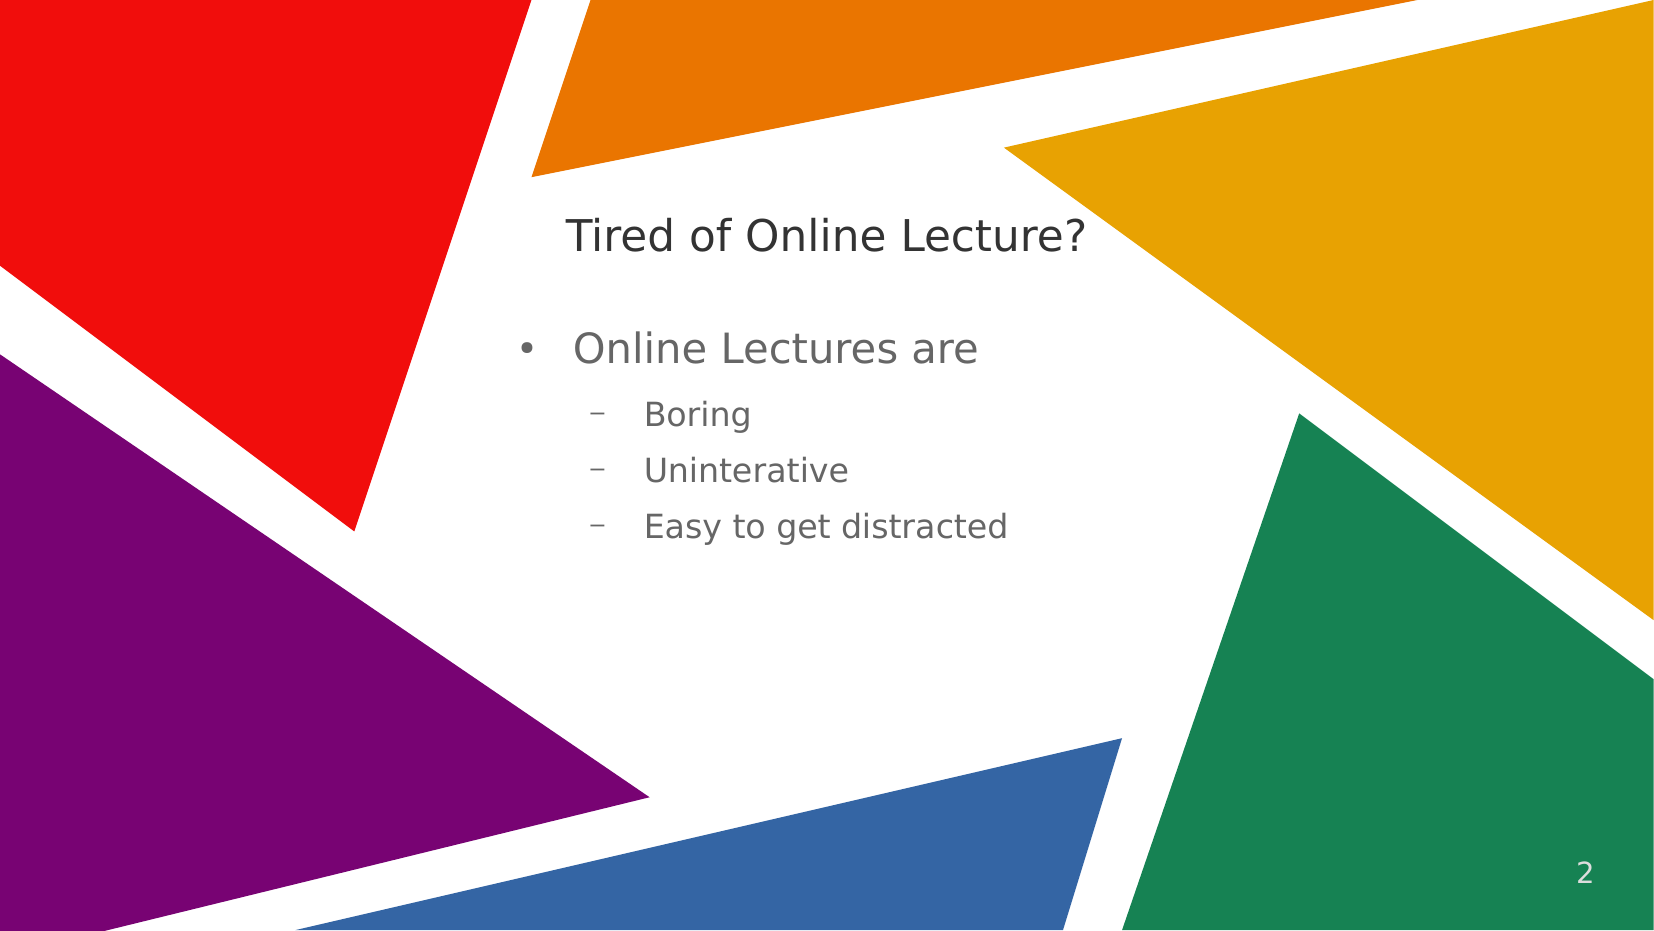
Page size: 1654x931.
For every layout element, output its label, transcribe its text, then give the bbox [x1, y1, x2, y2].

list Online Lectures are Boring Uninterative Easy to get distracted [501, 324, 1211, 739]
title Tired of Online Lecture? [472, 147, 1182, 325]
